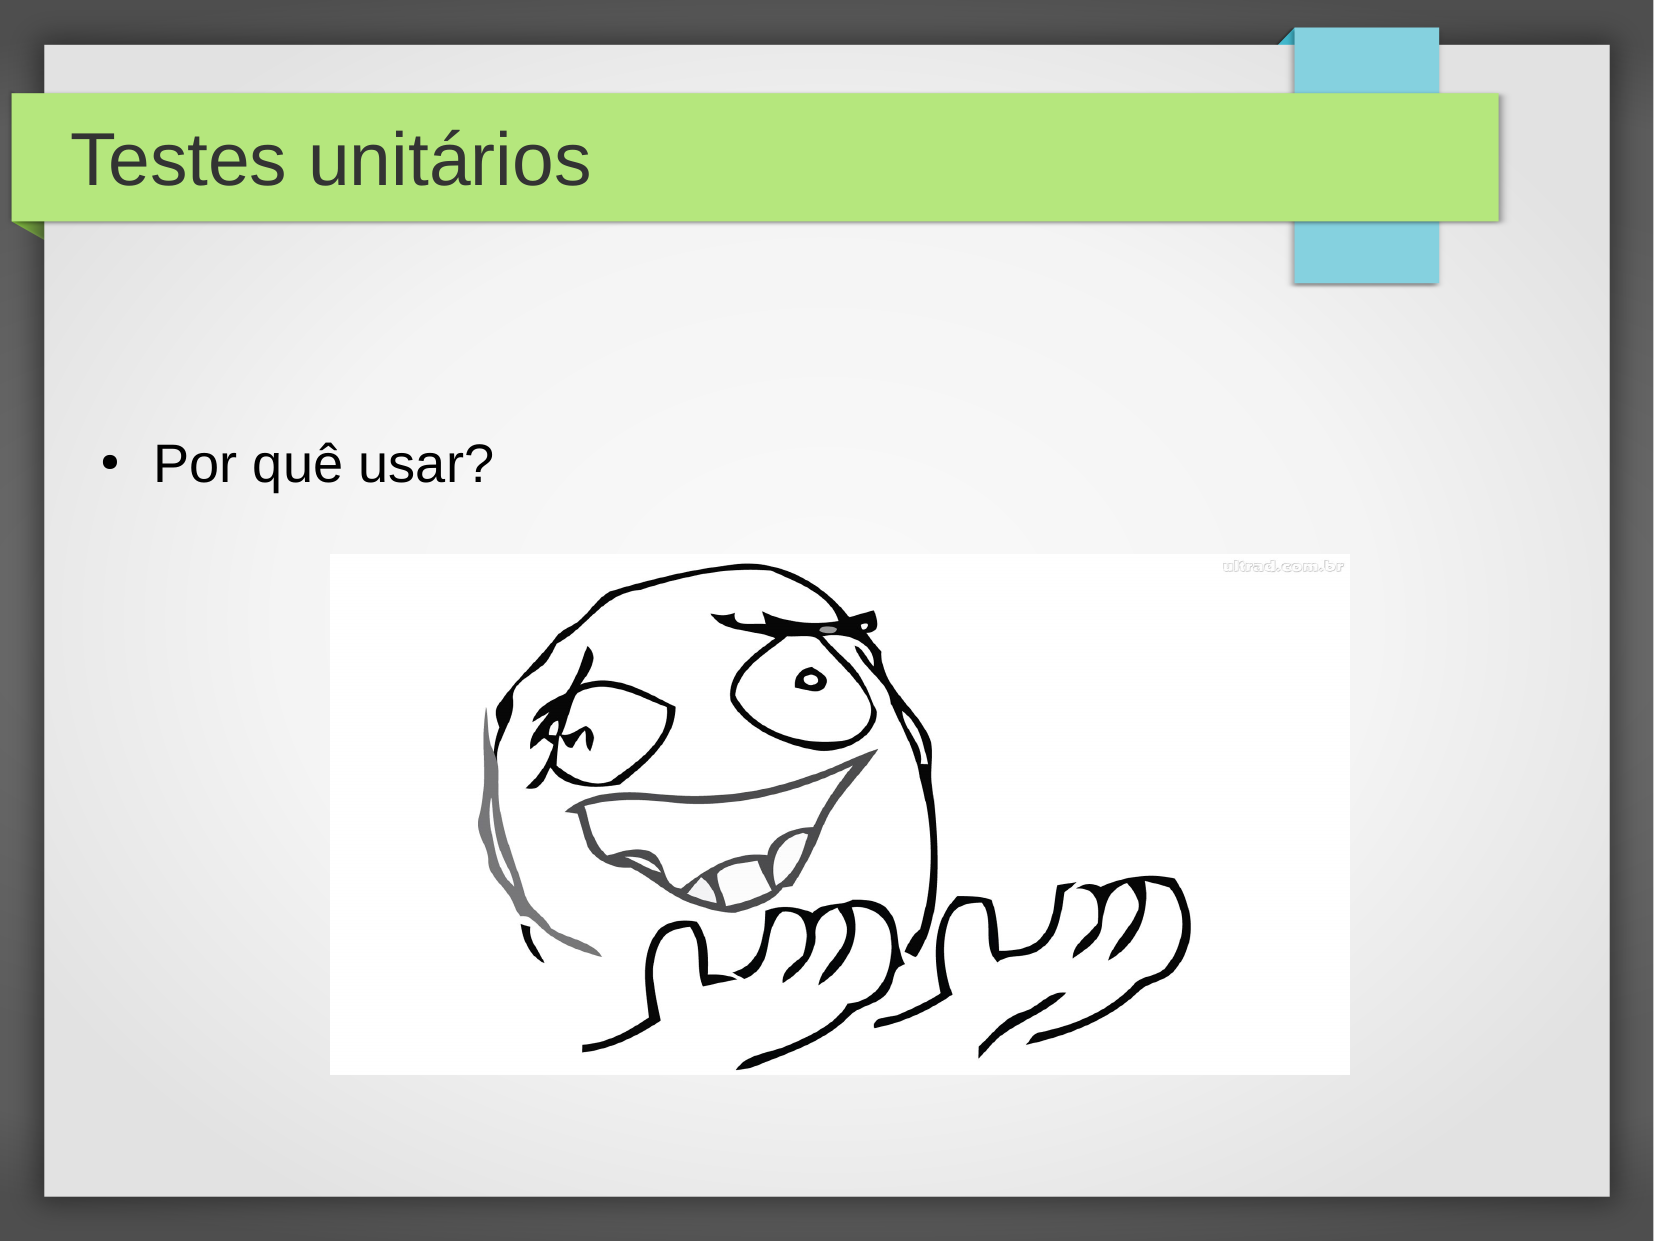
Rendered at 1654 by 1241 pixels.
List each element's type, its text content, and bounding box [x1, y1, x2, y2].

list Por quê usar? [82, 343, 1538, 1063]
title Testes unitários [70, 106, 1229, 213]
picture [0, 0, 1654, 1241]
